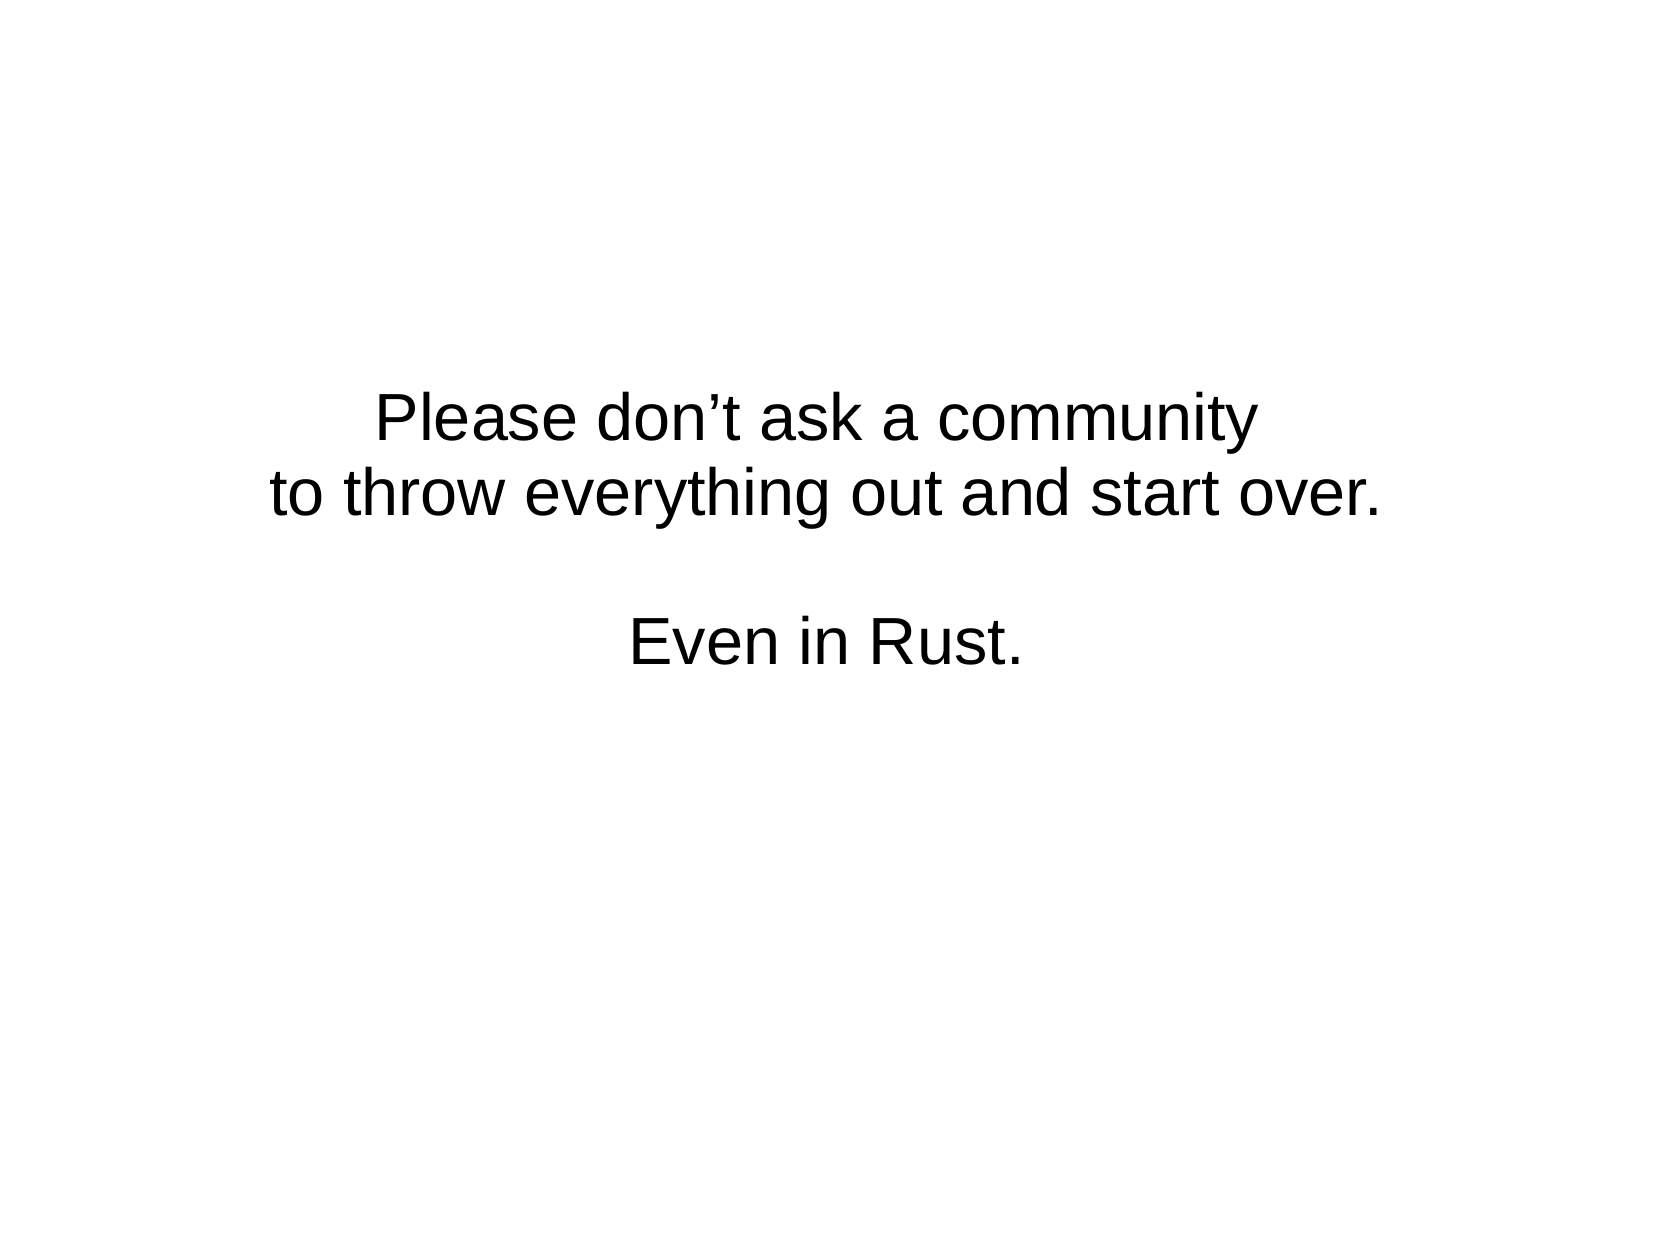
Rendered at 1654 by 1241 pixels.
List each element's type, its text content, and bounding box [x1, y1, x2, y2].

subtitle Please don’t ask a community to throw everything out and start over. Even in Rust. [82, 49, 1571, 1010]
